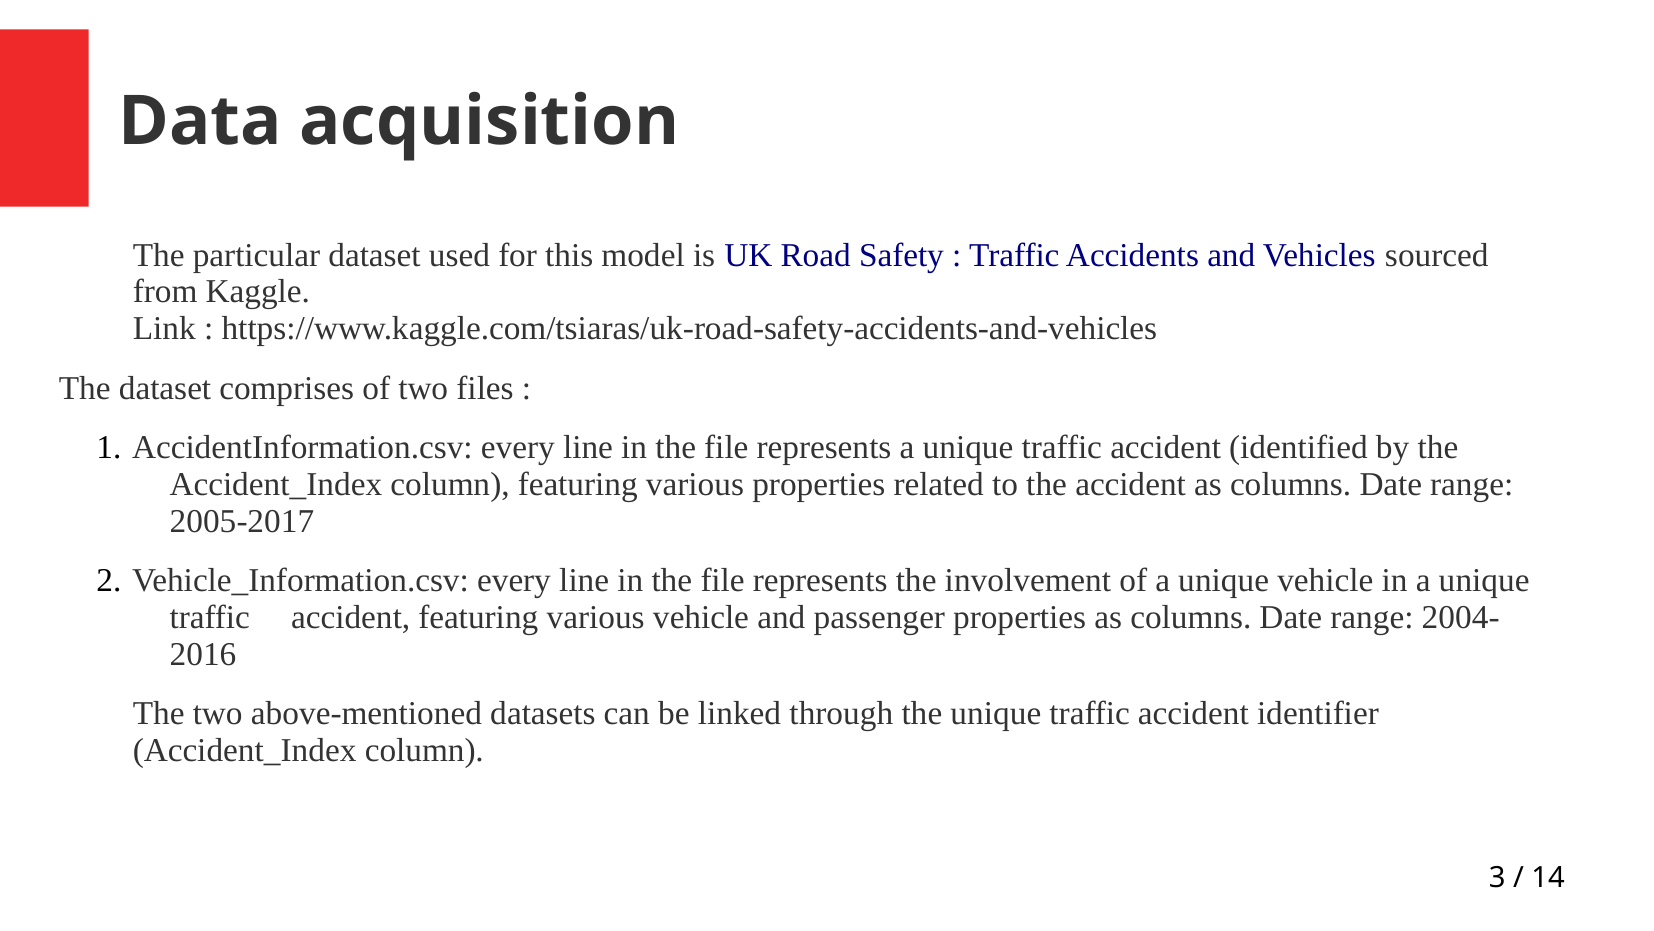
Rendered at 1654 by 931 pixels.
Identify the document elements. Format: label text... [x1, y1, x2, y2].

title Data acquisition [118, 29, 1595, 207]
list The particular dataset used for this model is UK Road Safety : Traffic Accidents and Vehicles sourced from Kaggle. Link : https://www.kaggle.com/tsiaras/uk-road-safety-accidents-and-vehicles The dataset comprises of two files : AccidentInformation.csv: every line in the file represents a unique traffic accident (identified by the Accident_Index column), featuring various properties related to the accident as columns. Date range: 2005-2017 Vehicle_Information.csv: every line in the file represents the involvement of a unique vehicle in a unique traffic accident, featuring various vehicle and passenger properties as columns. Date range: 2004-2016 The two above-mentioned datasets can be linked through the unique traffic accident identifier (Accident_Index column). [59, 236, 1536, 886]
